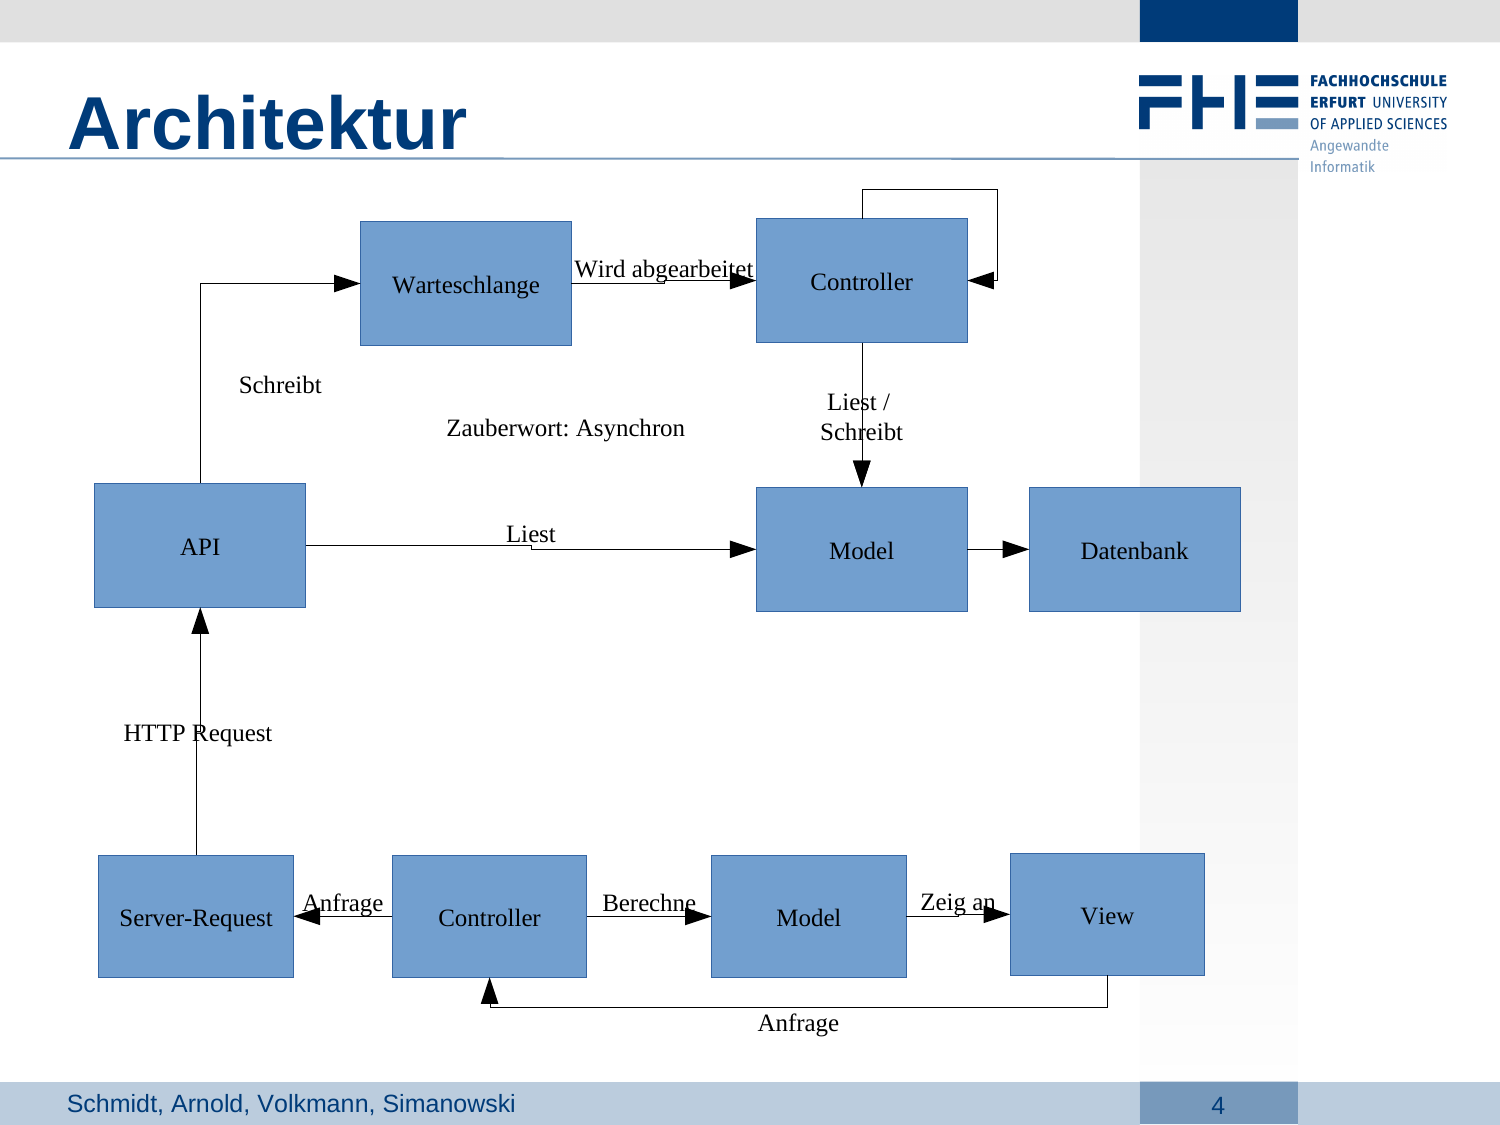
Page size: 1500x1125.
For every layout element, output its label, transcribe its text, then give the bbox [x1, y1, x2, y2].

text_box View [1010, 853, 1205, 976]
text_box Model [711, 855, 907, 978]
text_box Zauberwort: Asynchron [431, 404, 724, 450]
text_box Server-Request [98, 855, 294, 978]
text_box Model [756, 487, 968, 612]
text_box API [94, 483, 306, 608]
text_box Controller [392, 855, 587, 978]
text_box Warteschlange [360, 221, 572, 346]
title Architektur [53, 66, 1140, 150]
text_box Datenbank [1029, 487, 1241, 612]
text_box Controller [756, 218, 968, 343]
picture [1139, 75, 1447, 172]
